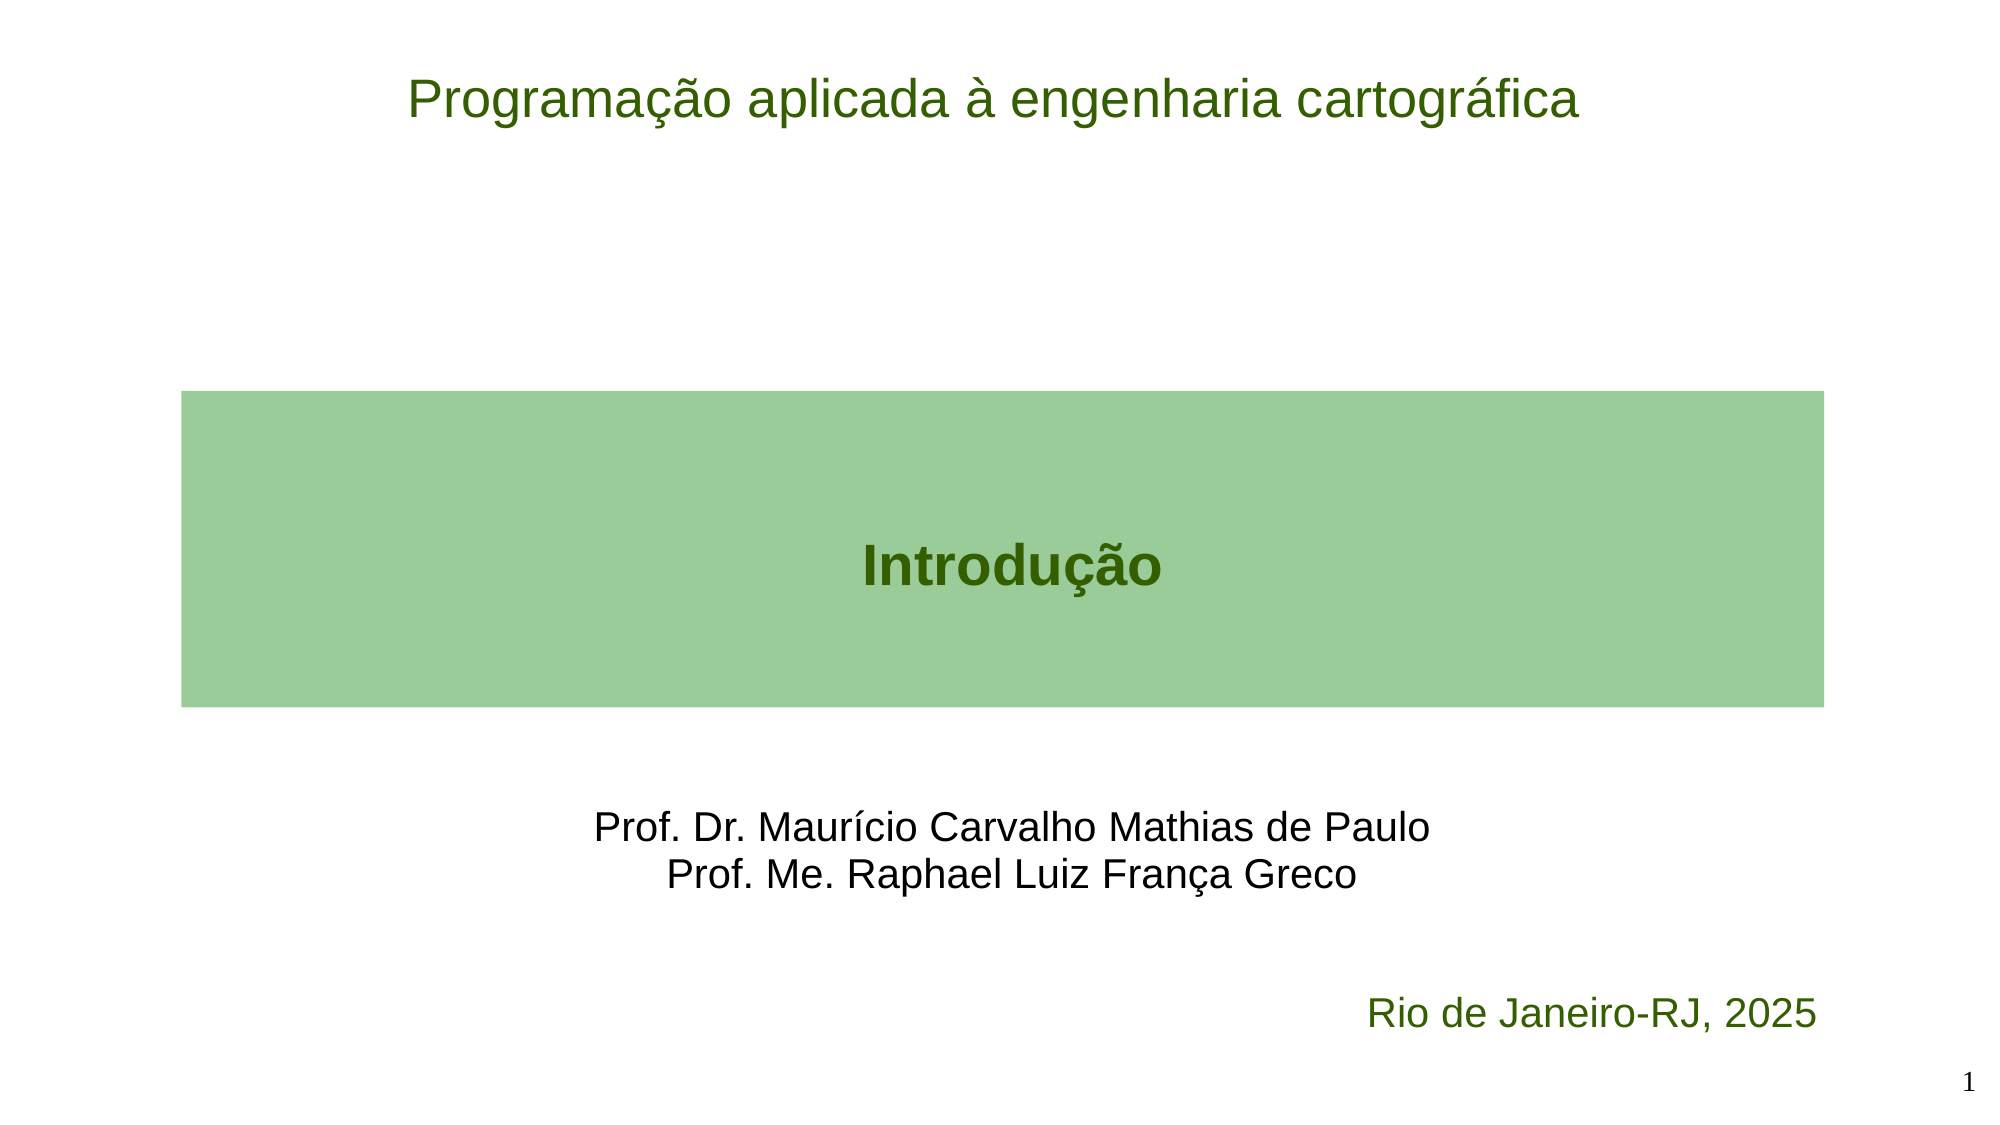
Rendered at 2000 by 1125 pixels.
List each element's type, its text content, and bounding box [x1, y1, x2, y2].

text_box Prof. Dr. Maurício Carvalho Mathias de Paulo Prof. Me. Raphael Luiz França Greco Rio de Janeiro-RJ, 2025 [191, 796, 1833, 1091]
title Introdução [181, 390, 1825, 708]
text_box Programação aplicada à engenharia cartográfica [161, 61, 1809, 299]
